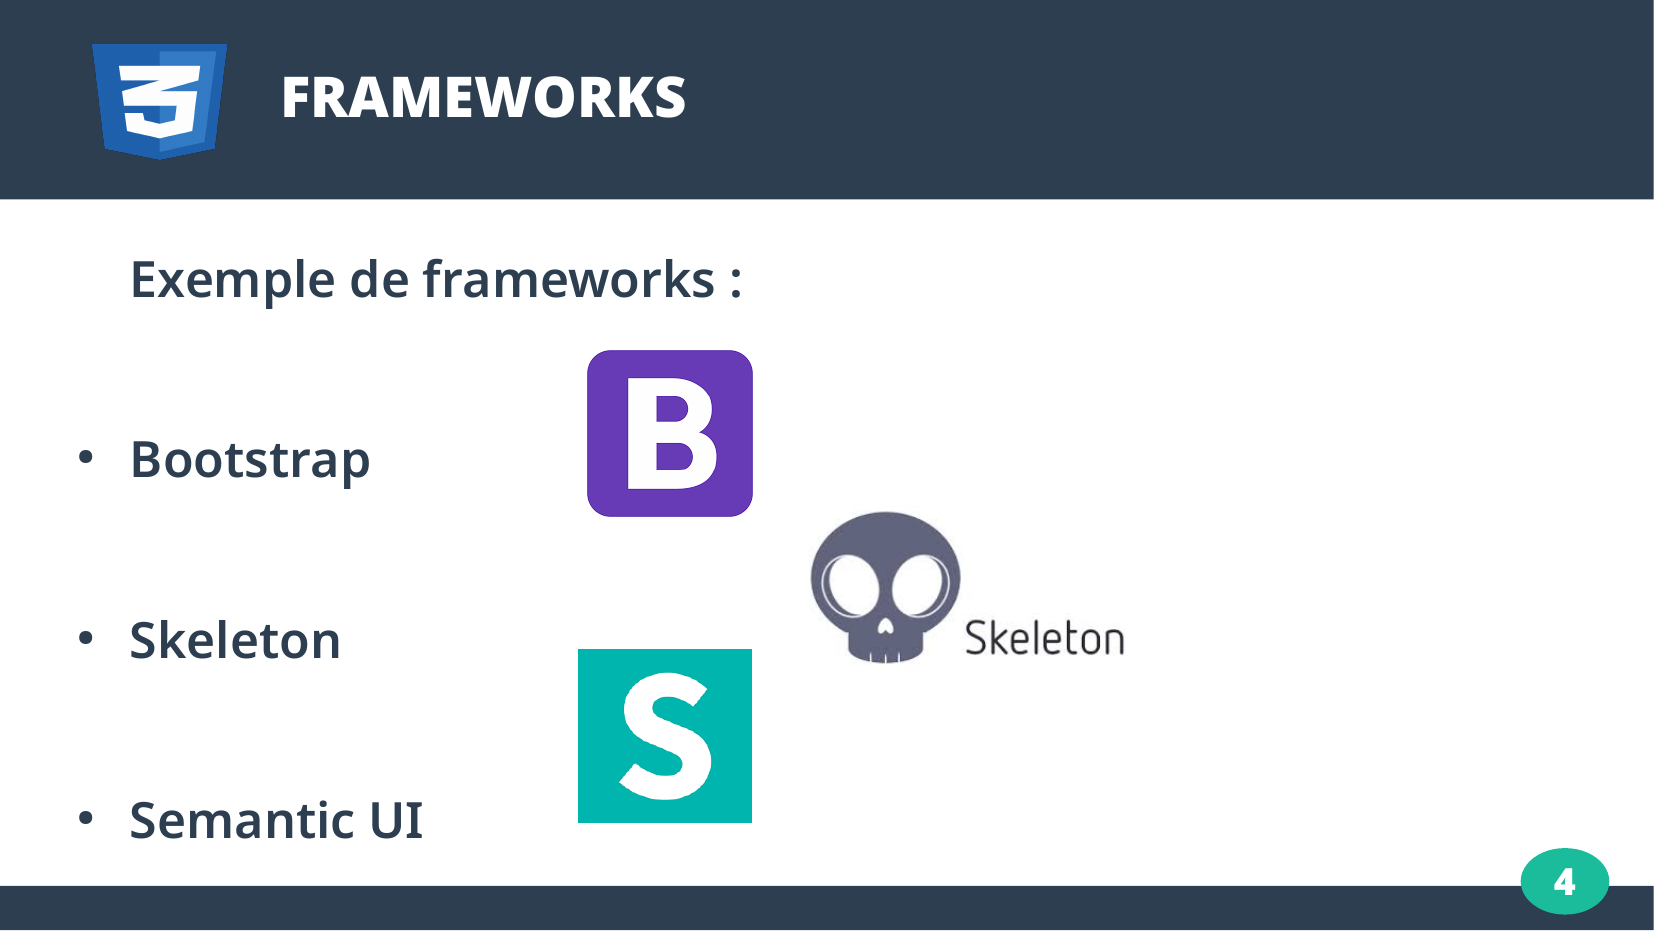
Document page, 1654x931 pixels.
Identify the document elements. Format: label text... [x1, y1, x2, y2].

picture [801, 502, 1134, 674]
picture [578, 649, 752, 823]
picture [82, 44, 237, 160]
title FRAMEWORKS [59, 37, 1595, 155]
picture [559, 322, 780, 544]
list Exemple de frameworks : Bootstrap Skeleton Semantic UI [59, 243, 1595, 864]
